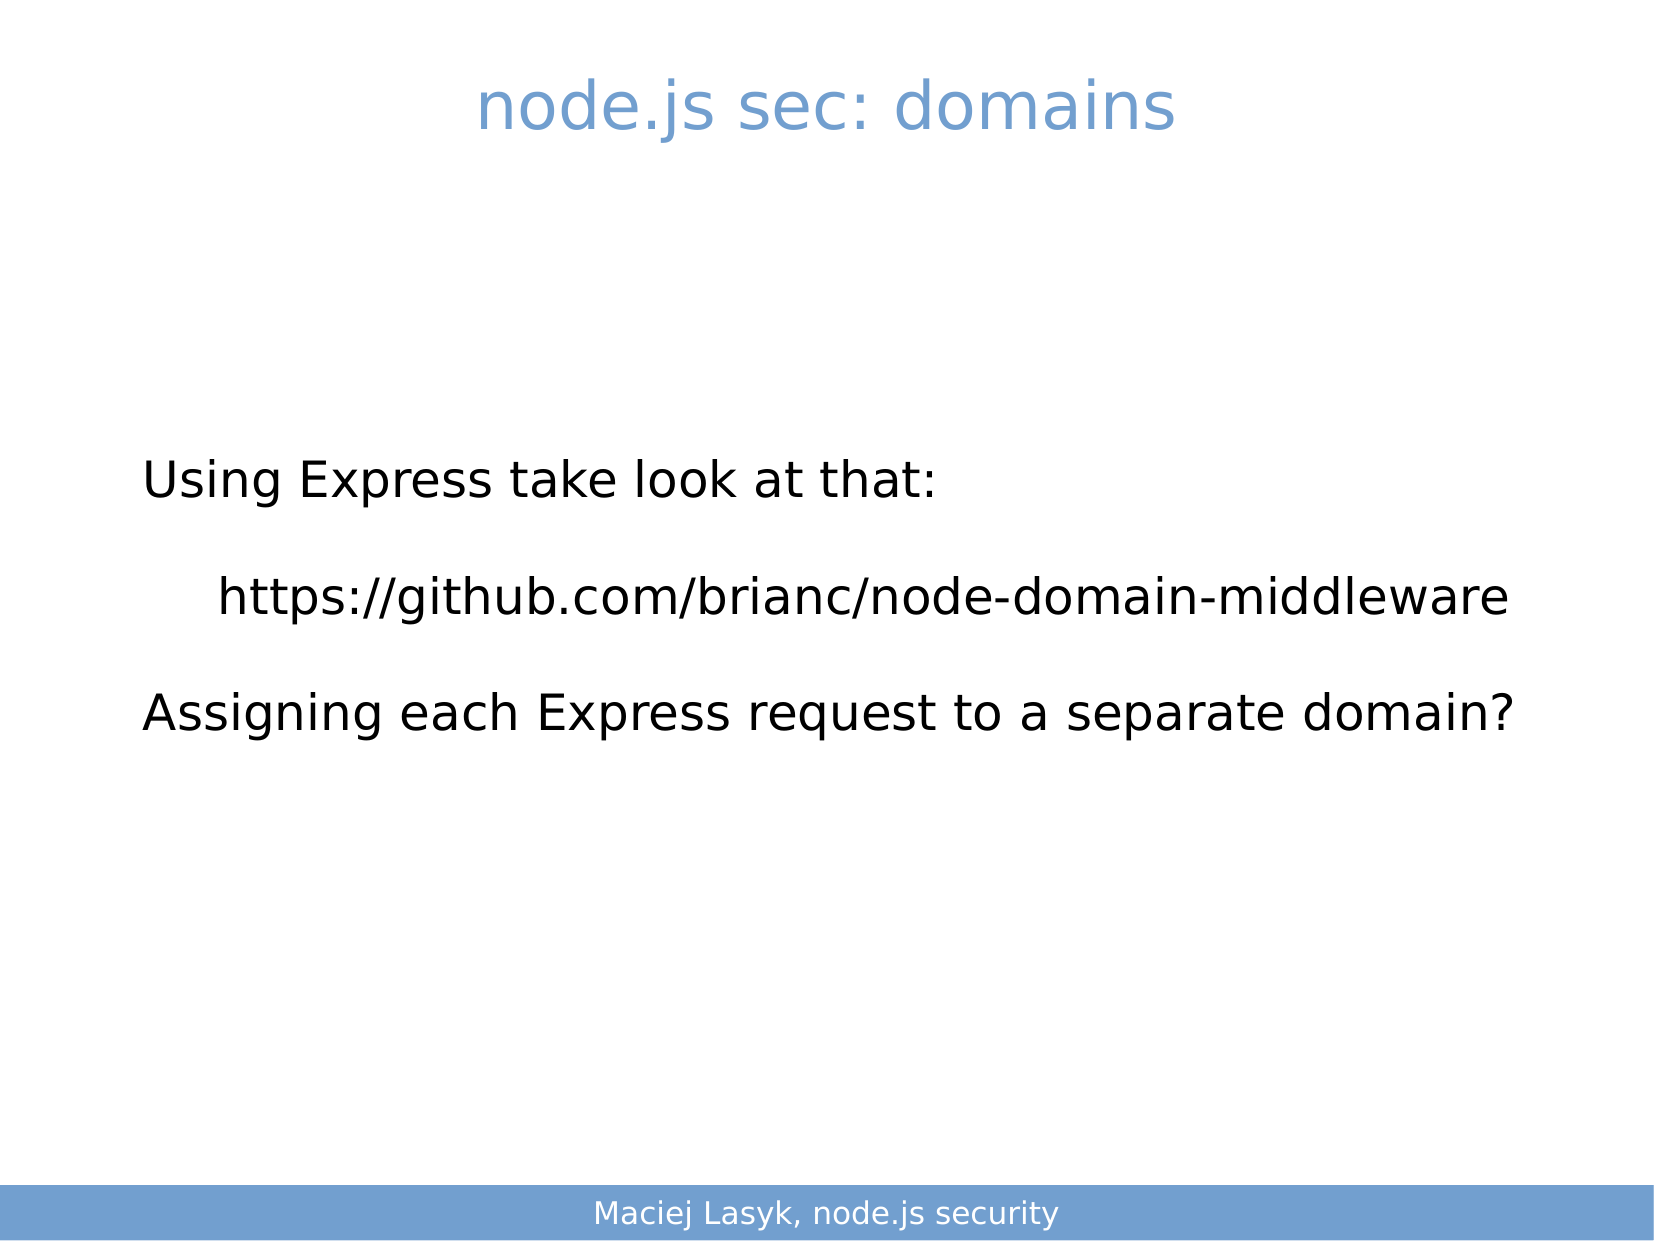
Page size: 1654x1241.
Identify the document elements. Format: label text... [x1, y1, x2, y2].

text_box Maciej Lasyk, node.js security [578, 1188, 1076, 1240]
text_box Using Express take look at that: https://github.com/brianc/node-domain-middleware Assigning each Express request to a separate domain? [128, 444, 1532, 751]
text_box node.js sec: domains [460, 60, 1193, 153]
text_box [0, 1185, 1654, 1241]
